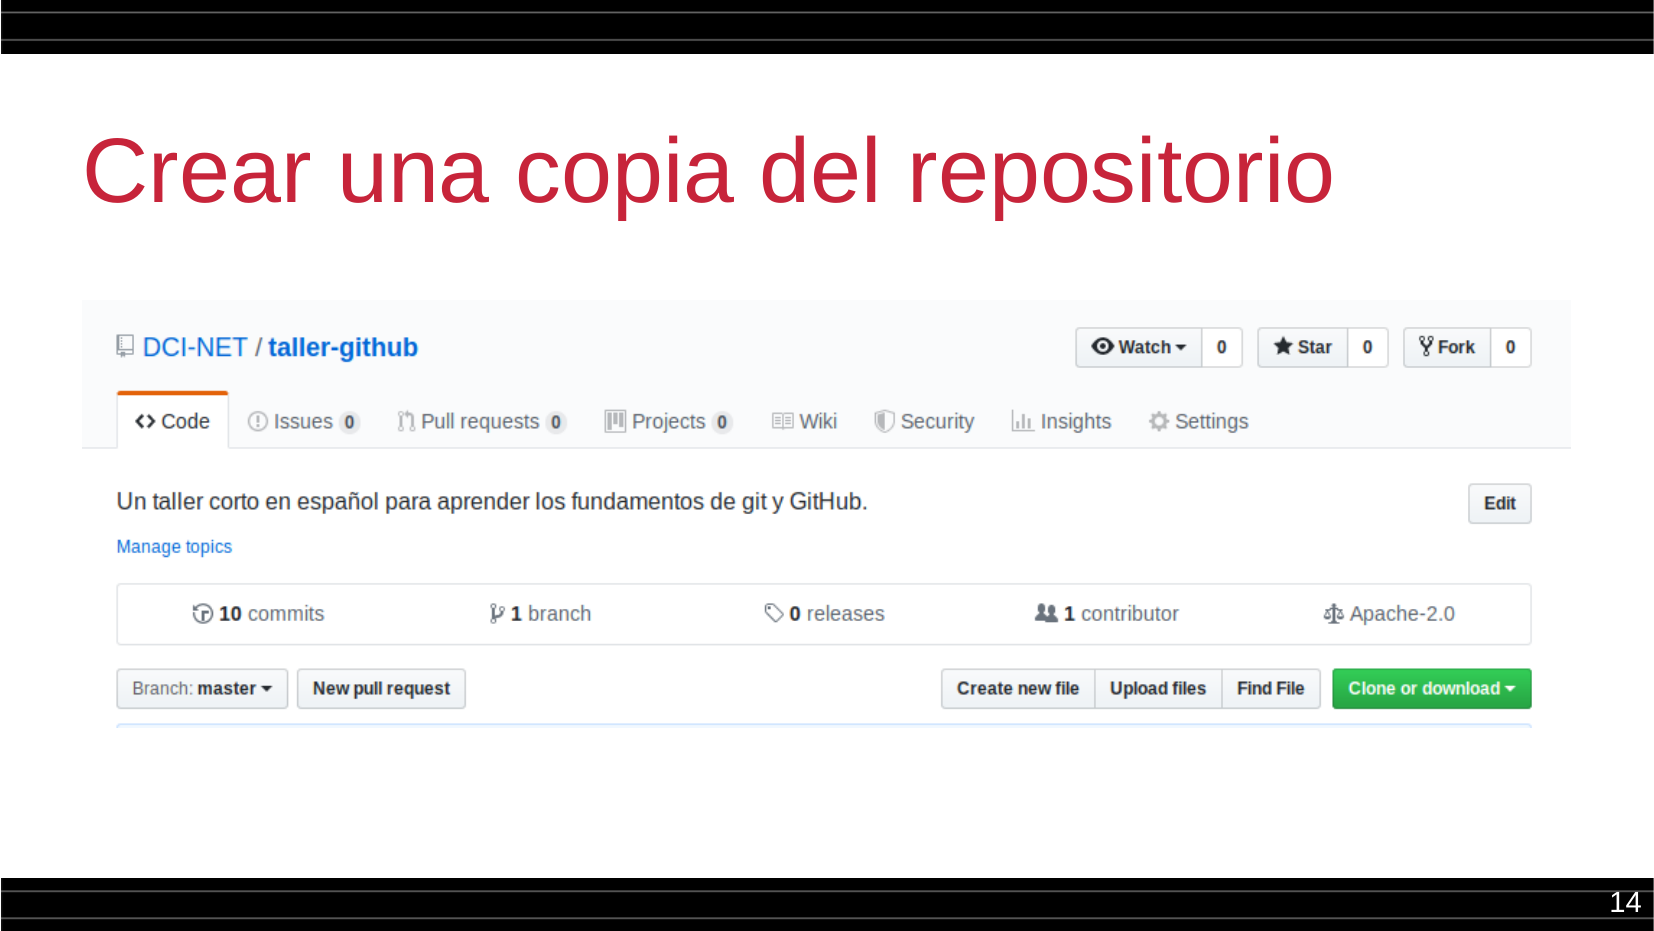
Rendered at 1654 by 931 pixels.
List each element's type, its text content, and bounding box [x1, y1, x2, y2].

picture [82, 300, 1571, 728]
title Crear una copia del repositorio [82, 92, 1571, 249]
picture [1, 0, 1654, 54]
picture [1, 878, 1654, 931]
